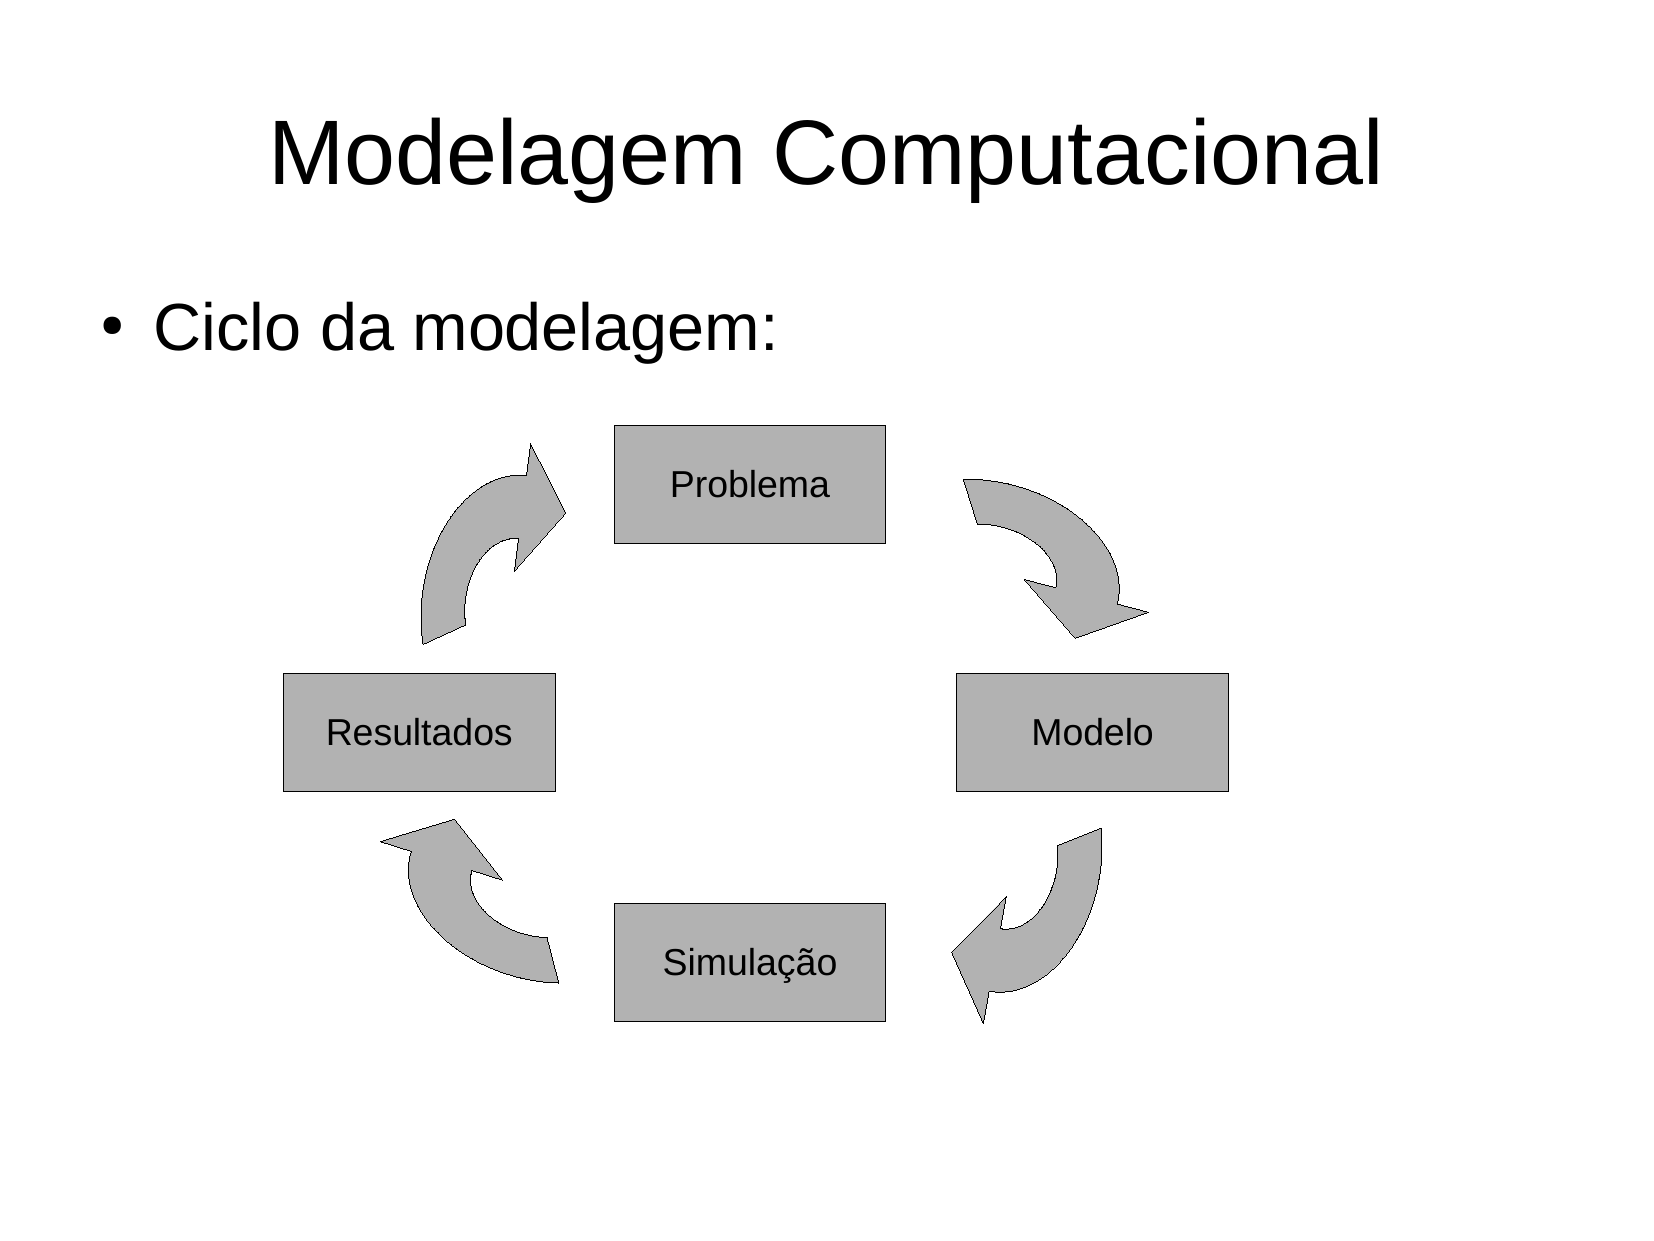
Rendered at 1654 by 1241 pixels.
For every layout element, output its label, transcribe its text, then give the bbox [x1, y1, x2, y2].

text_box Problema [614, 425, 886, 544]
text_box Resultados [283, 673, 556, 792]
title Modelagem Computacional [82, 49, 1571, 257]
text_box [380, 819, 559, 984]
text_box [951, 828, 1102, 1024]
list Ciclo da modelagem: [82, 290, 1571, 1010]
text_box Simulação [614, 903, 886, 1022]
text_box Modelo [956, 673, 1229, 792]
text_box [421, 443, 566, 645]
text_box [963, 479, 1149, 639]
